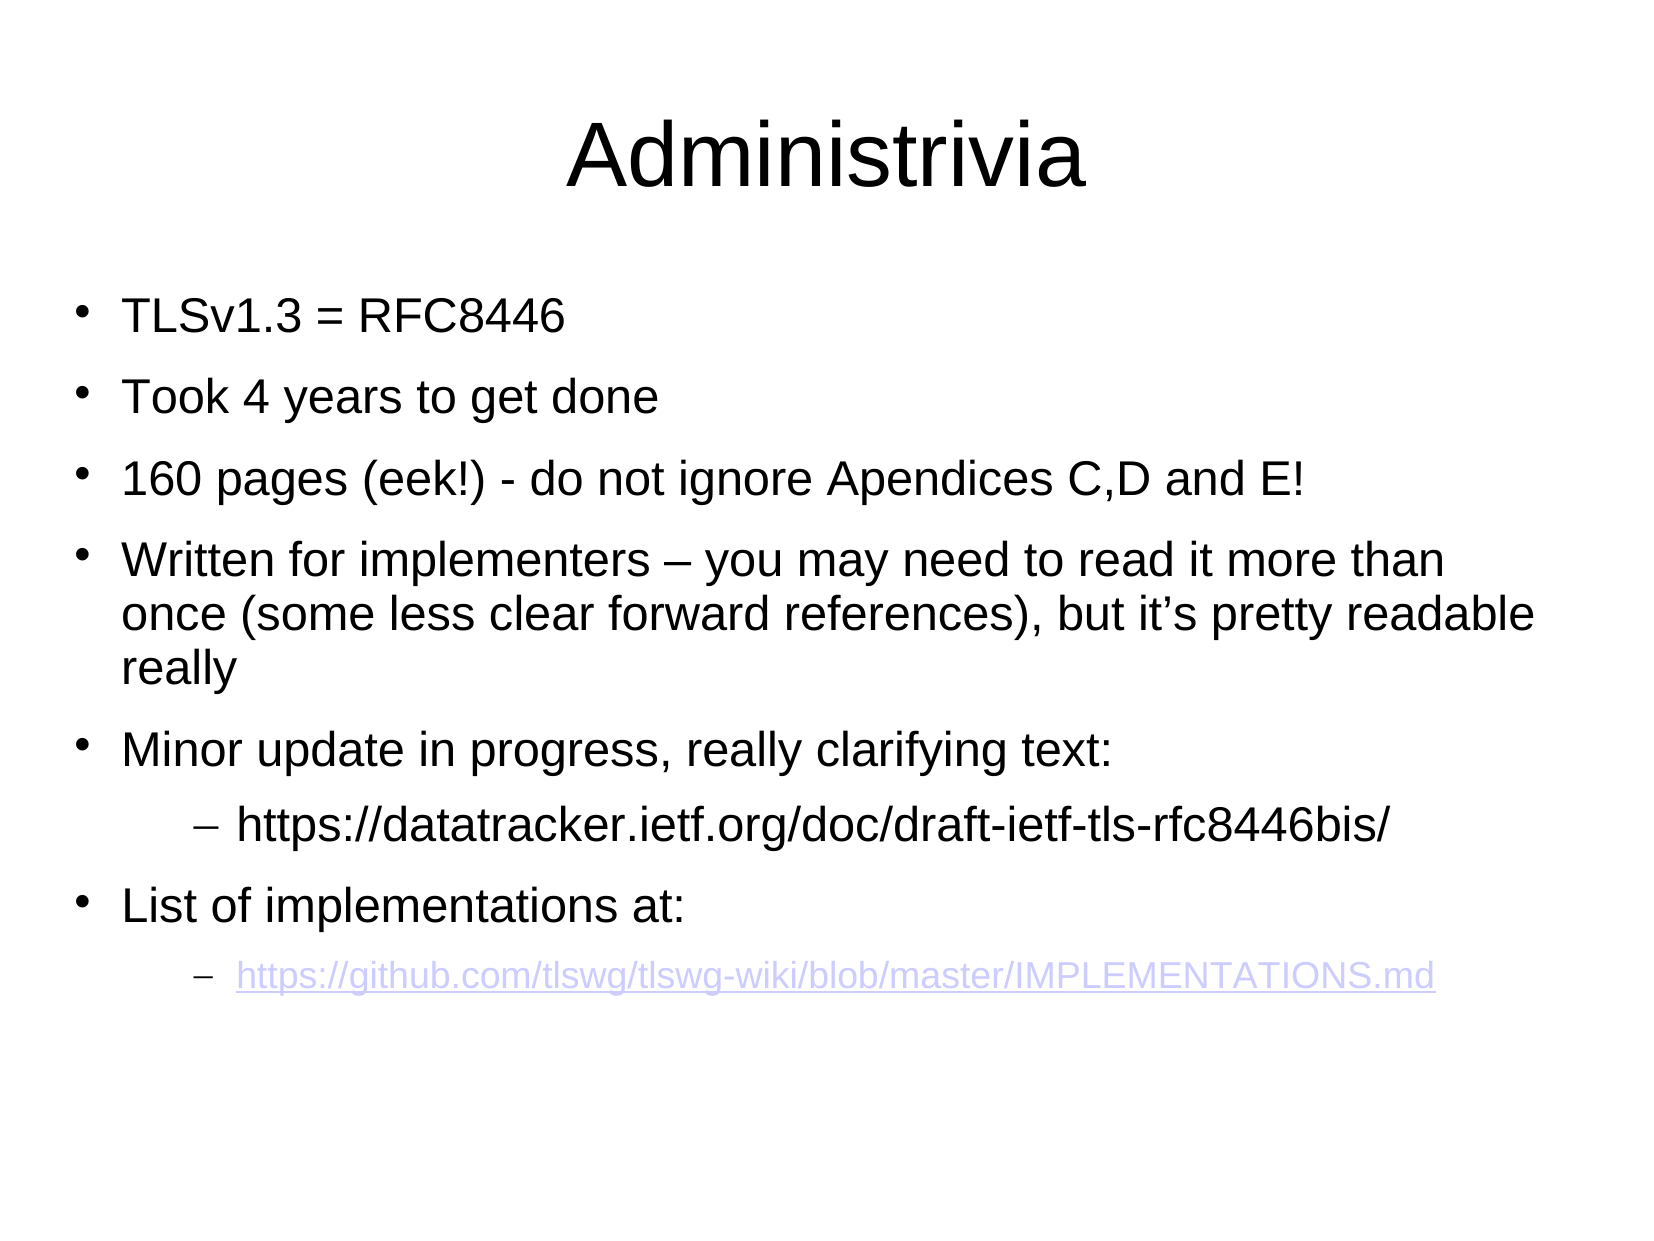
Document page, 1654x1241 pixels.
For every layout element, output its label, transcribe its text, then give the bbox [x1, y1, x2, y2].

title Administrivia [82, 49, 1571, 257]
list TLSv1.3 = RFC8446 Took 4 years to get done 160 pages (eek!) - do not ignore Apendices C,D and E! Written for implementers – you may need to read it more than once (some less clear forward references), but it’s pretty readable really Minor update in progress, really clarifying text: https://datatracker.ietf.org/doc/draft-ietf-tls-rfc8446bis/ List of implementations at: https://github.com/tlswg/tlswg-wiki/blob/master/IMPLEMENTATIONS.md [59, 284, 1548, 1004]
